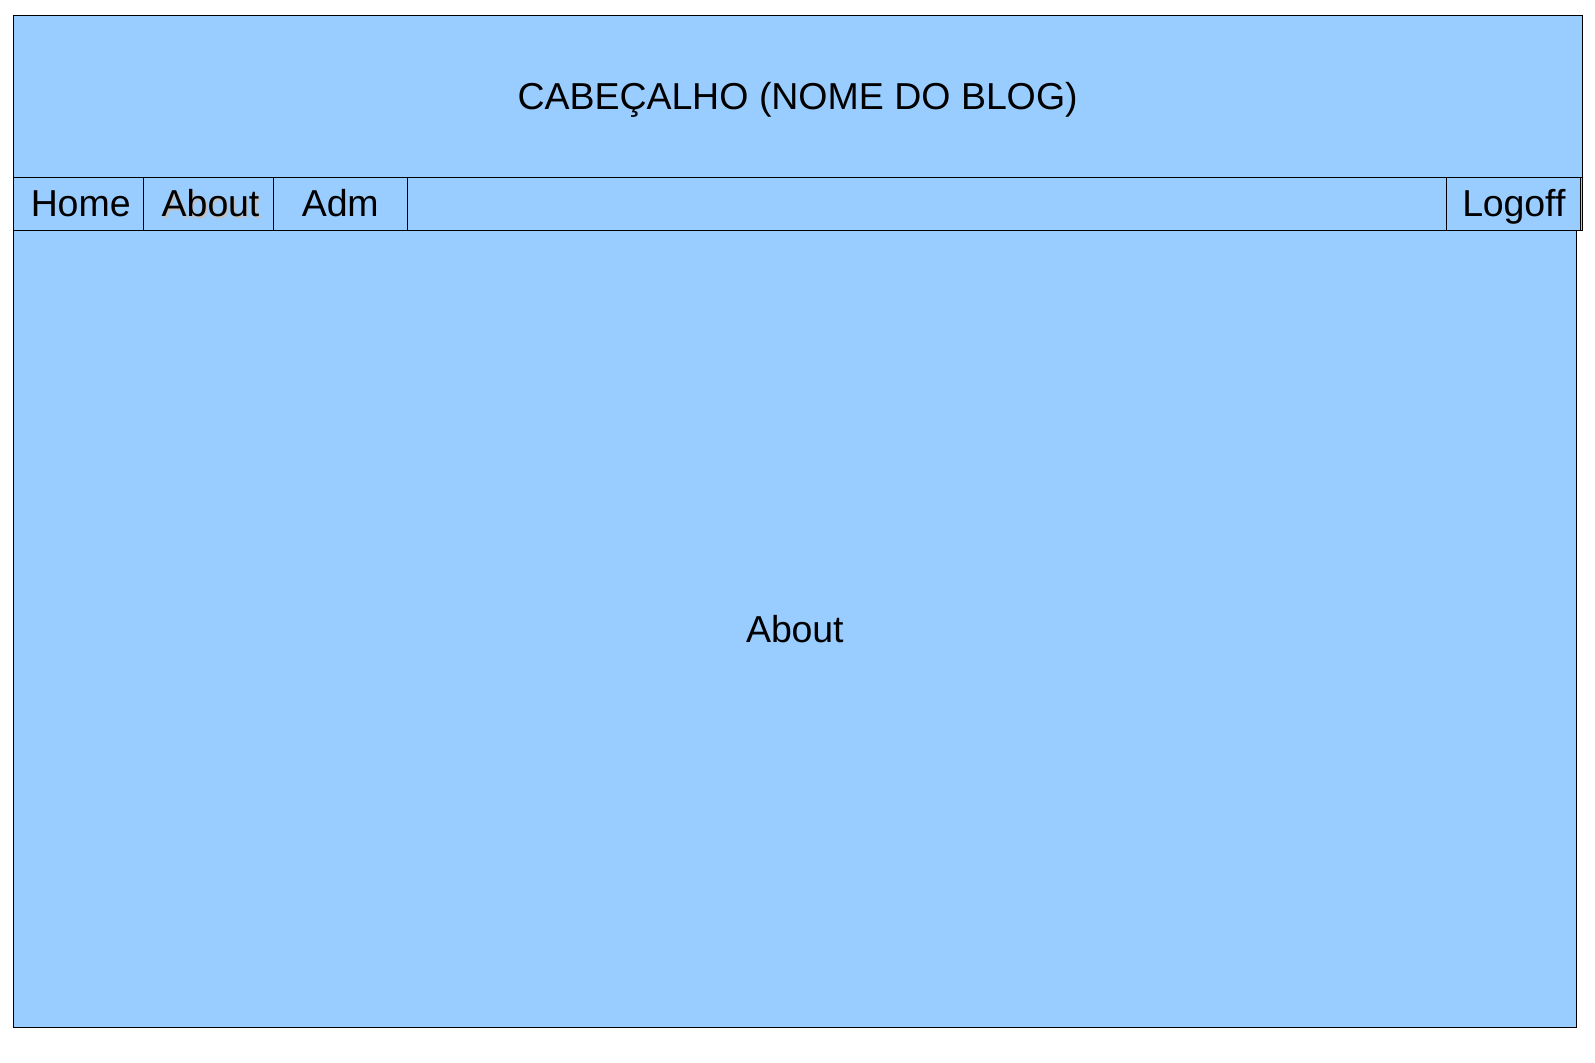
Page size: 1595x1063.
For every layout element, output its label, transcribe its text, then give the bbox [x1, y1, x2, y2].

text_box CABEÇALHO (NOME DO BLOG) [13, 15, 1583, 177]
text_box About [143, 177, 273, 230]
text_box About [13, 230, 1577, 1028]
text_box [408, 177, 1446, 230]
text_box Home [13, 177, 143, 230]
text_box Adm [273, 177, 408, 230]
text_box Logoff [1446, 177, 1581, 231]
